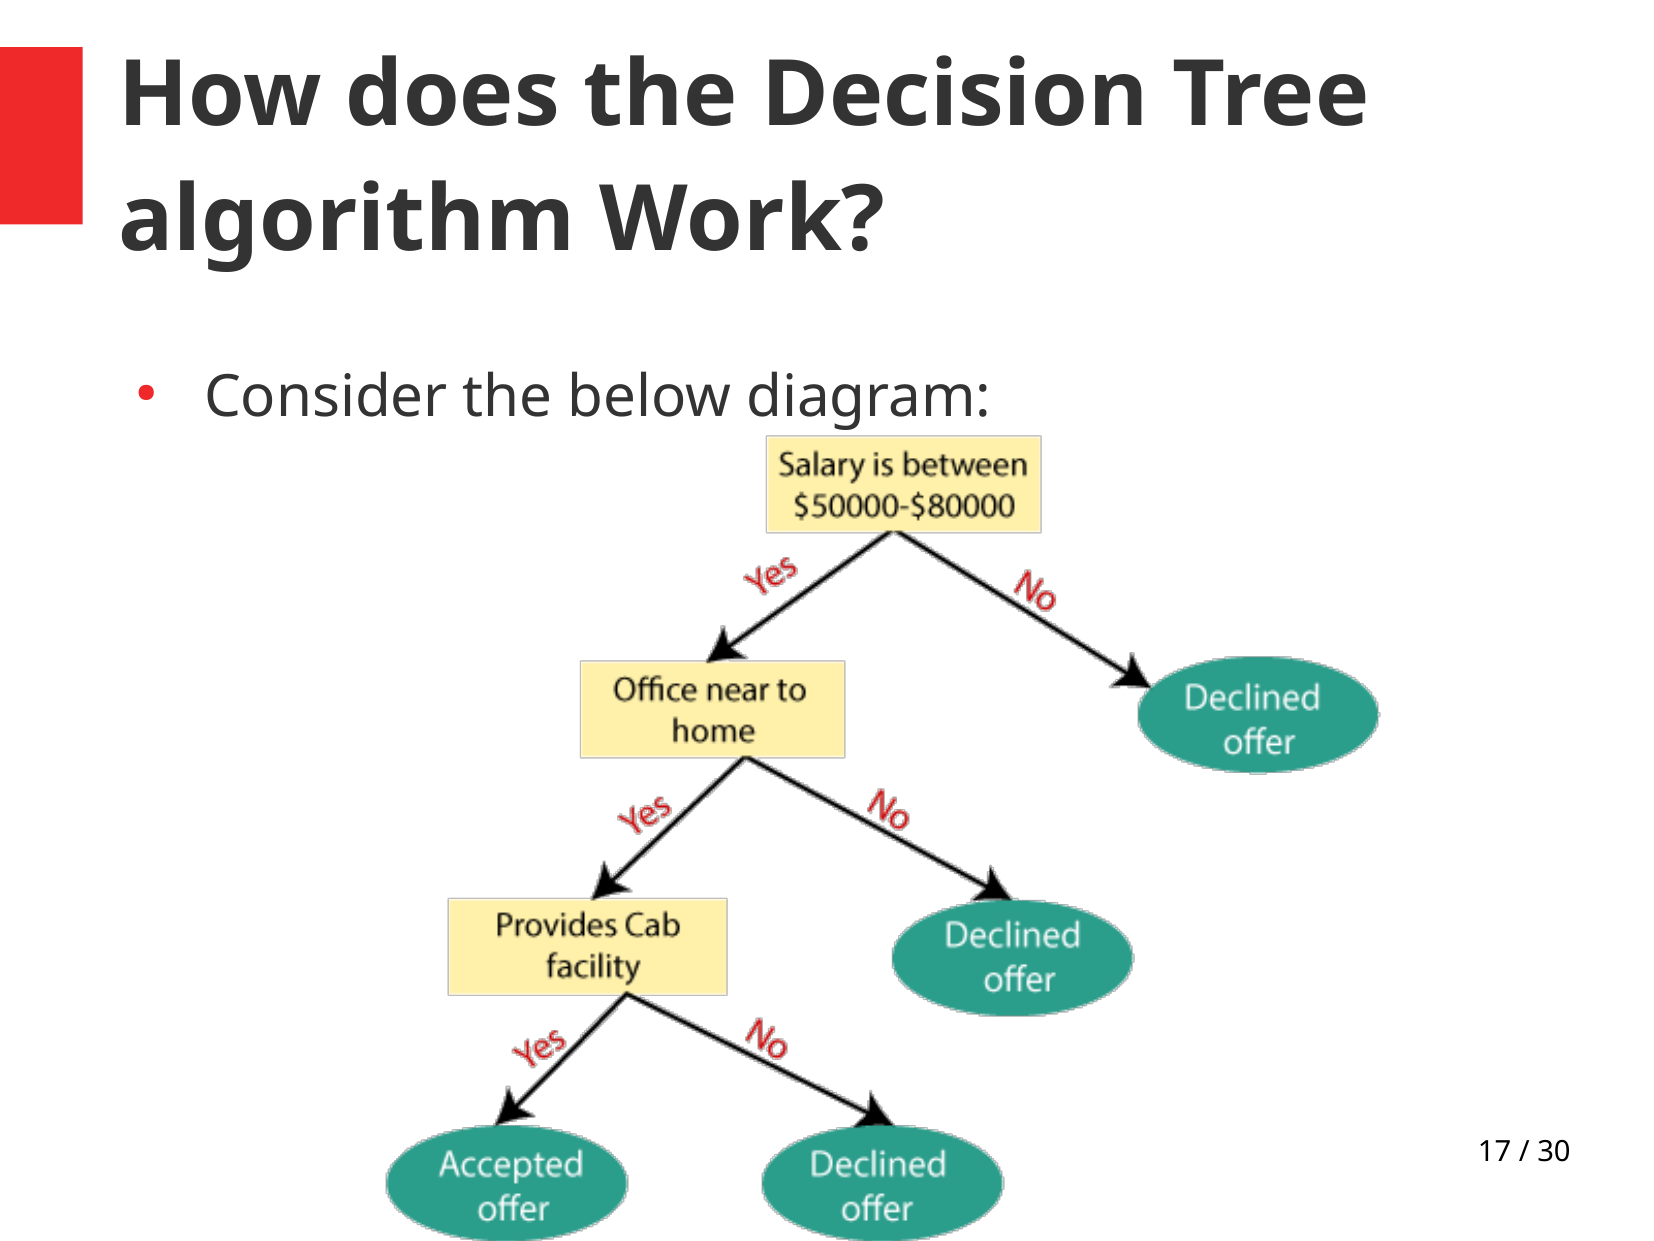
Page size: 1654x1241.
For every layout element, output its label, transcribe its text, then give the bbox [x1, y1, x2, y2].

list Consider the below diagram: [118, 354, 1536, 1074]
picture [364, 426, 1397, 1241]
title How does the Decision Tree algorithm Work? [118, 28, 1571, 278]
